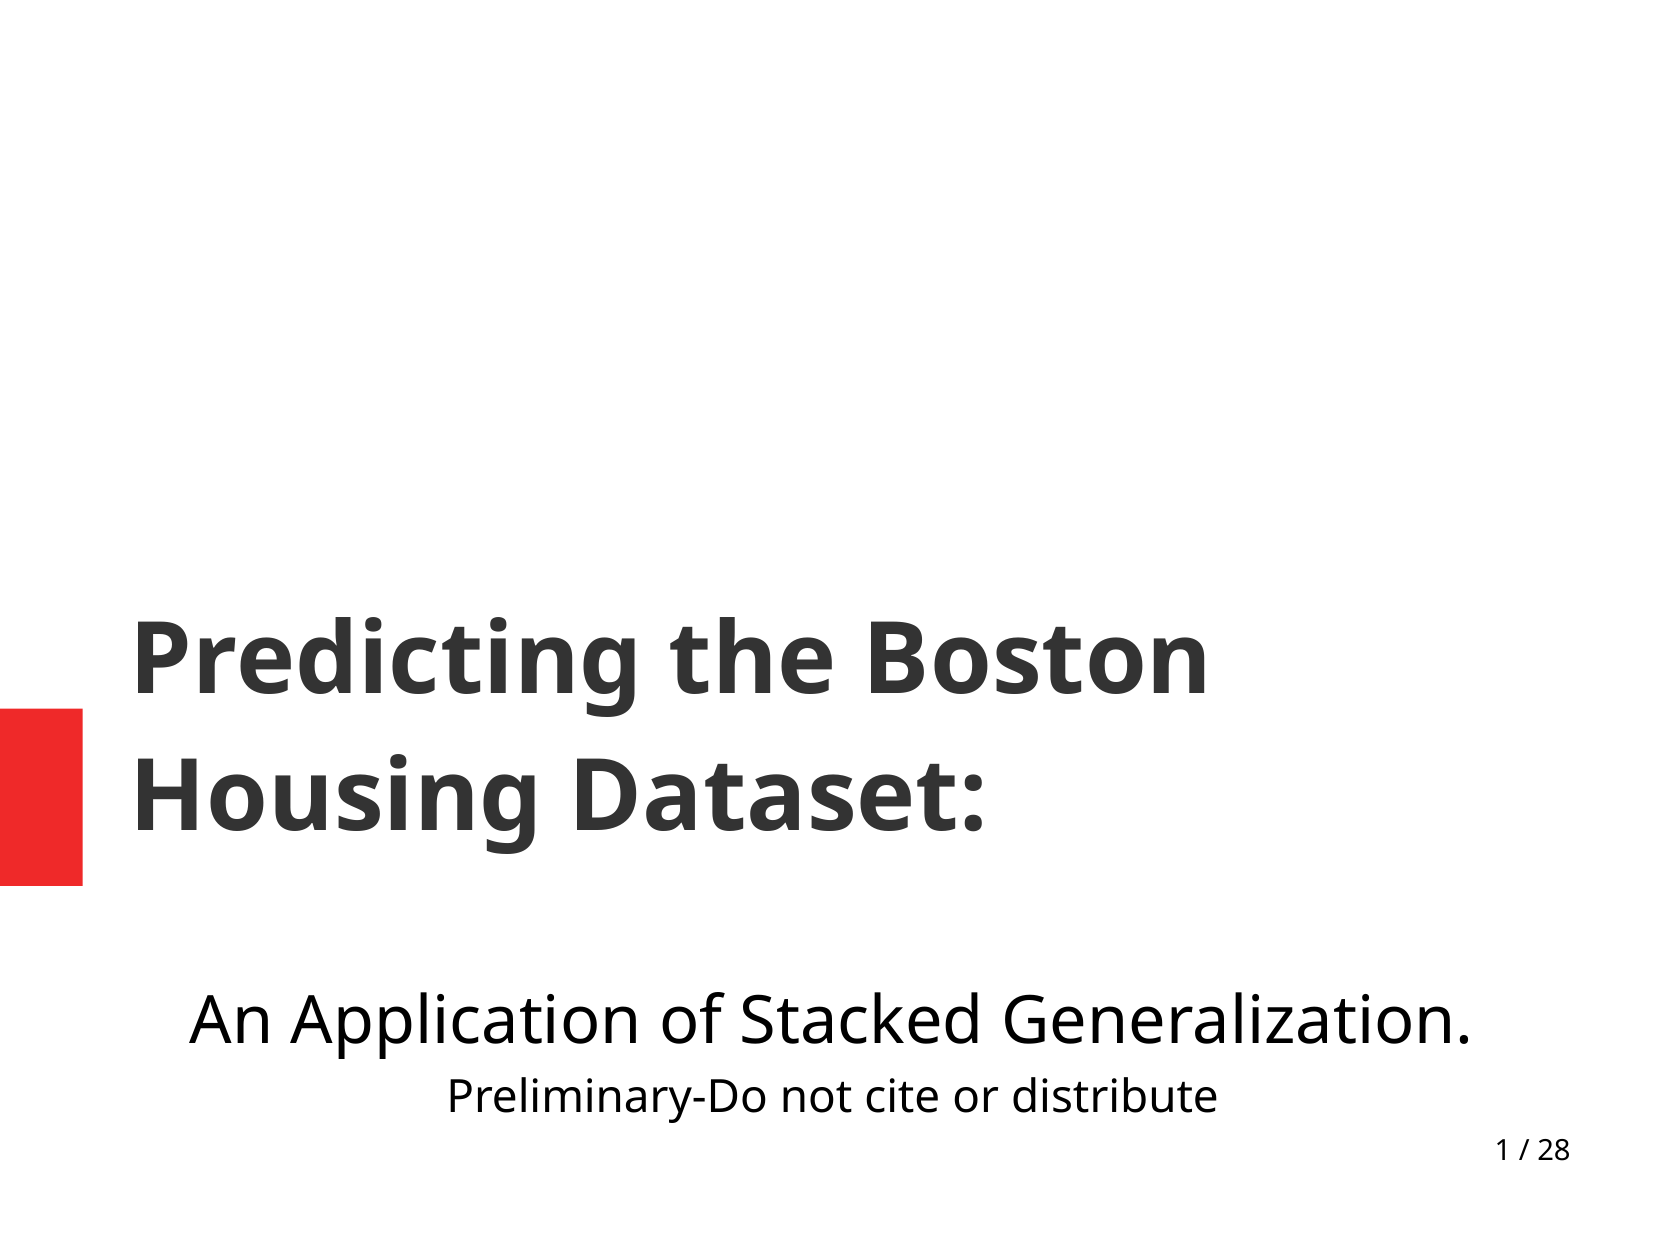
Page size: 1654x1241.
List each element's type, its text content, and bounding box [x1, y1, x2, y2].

title Predicting the Boston Housing Dataset: [129, 579, 1536, 944]
subtitle An Application of Stacked Generalization. Preliminary-Do not cite or distribute [129, 944, 1536, 1154]
